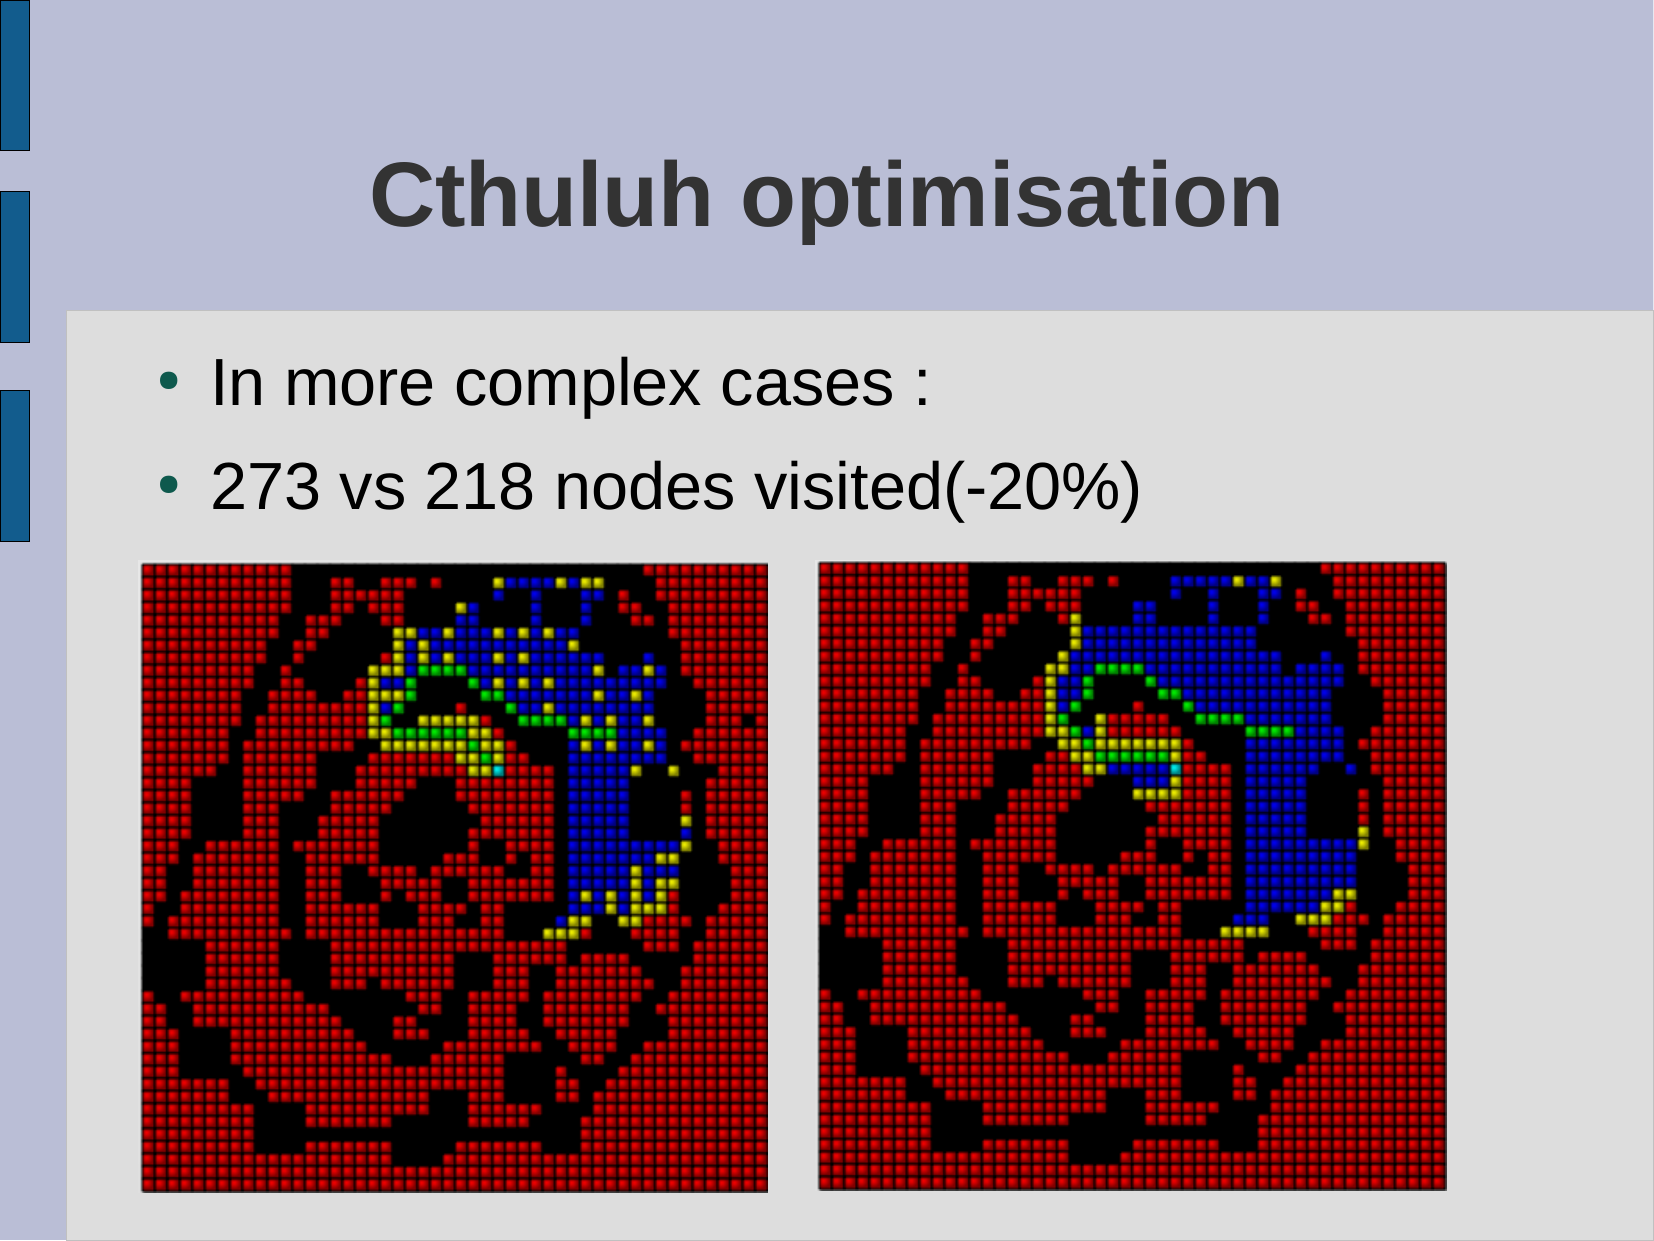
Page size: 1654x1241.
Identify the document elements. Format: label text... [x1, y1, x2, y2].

picture [815, 560, 1447, 1191]
title Cthuluh optimisation [121, 91, 1534, 299]
picture [138, 560, 768, 1193]
list In more complex cases : 273 vs 218 nodes visited(-20%) [121, 344, 1534, 1127]
